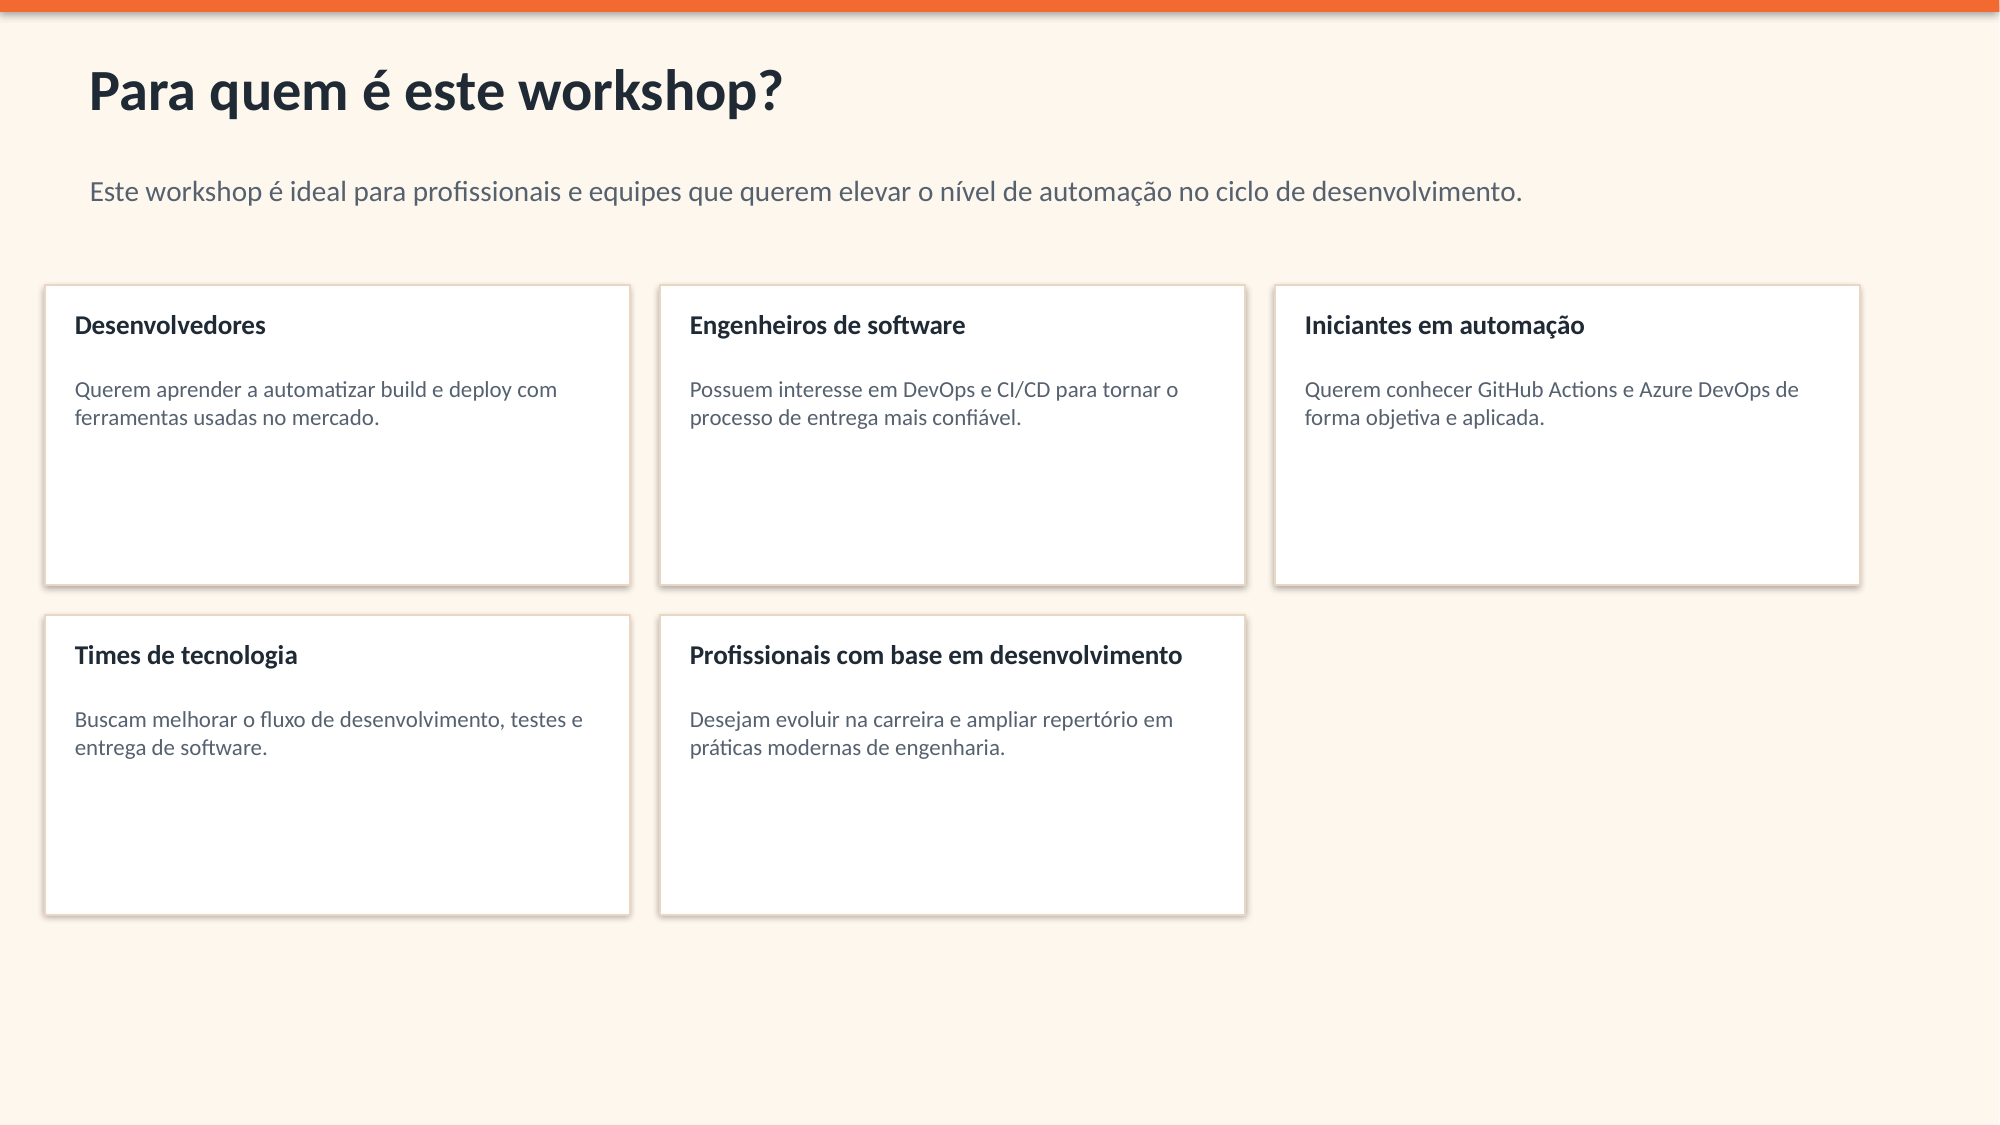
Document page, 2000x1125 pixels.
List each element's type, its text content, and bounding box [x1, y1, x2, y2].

text_box [44, 284, 630, 585]
text_box Iniciantes em automação [1289, 299, 1845, 348]
text_box [659, 284, 1245, 585]
text_box [1274, 284, 1860, 585]
text_box Engenheiros de software [674, 299, 1230, 348]
text_box Este workshop é ideal para profissionais e equipes que querem elevar o nível de automação no ciclo de desenvolvimento. [74, 164, 1875, 215]
text_box Times de tecnologia [59, 629, 615, 678]
text_box Desejam evoluir na carreira e ampliar repertório em práticas modernas de engenharia. [674, 697, 1230, 768]
text_box [44, 614, 630, 915]
text_box [0, 0, 2000, 12]
text_box [659, 614, 1245, 915]
text_box Possuem interesse em DevOps e CI/CD para tornar o processo de entrega mais confiável. [674, 367, 1230, 438]
text_box Buscam melhorar o fluxo de desenvolvimento, testes e entrega de software. [59, 697, 615, 768]
text_box Desenvolvedores [59, 299, 615, 348]
text_box Para quem é este workshop? [74, 45, 1875, 130]
text_box Querem aprender a automatizar build e deploy com ferramentas usadas no mercado. [59, 367, 615, 438]
text_box Profissionais com base em desenvolvimento [674, 629, 1230, 678]
text_box Querem conhecer GitHub Actions e Azure DevOps de forma objetiva e aplicada. [1289, 367, 1845, 438]
